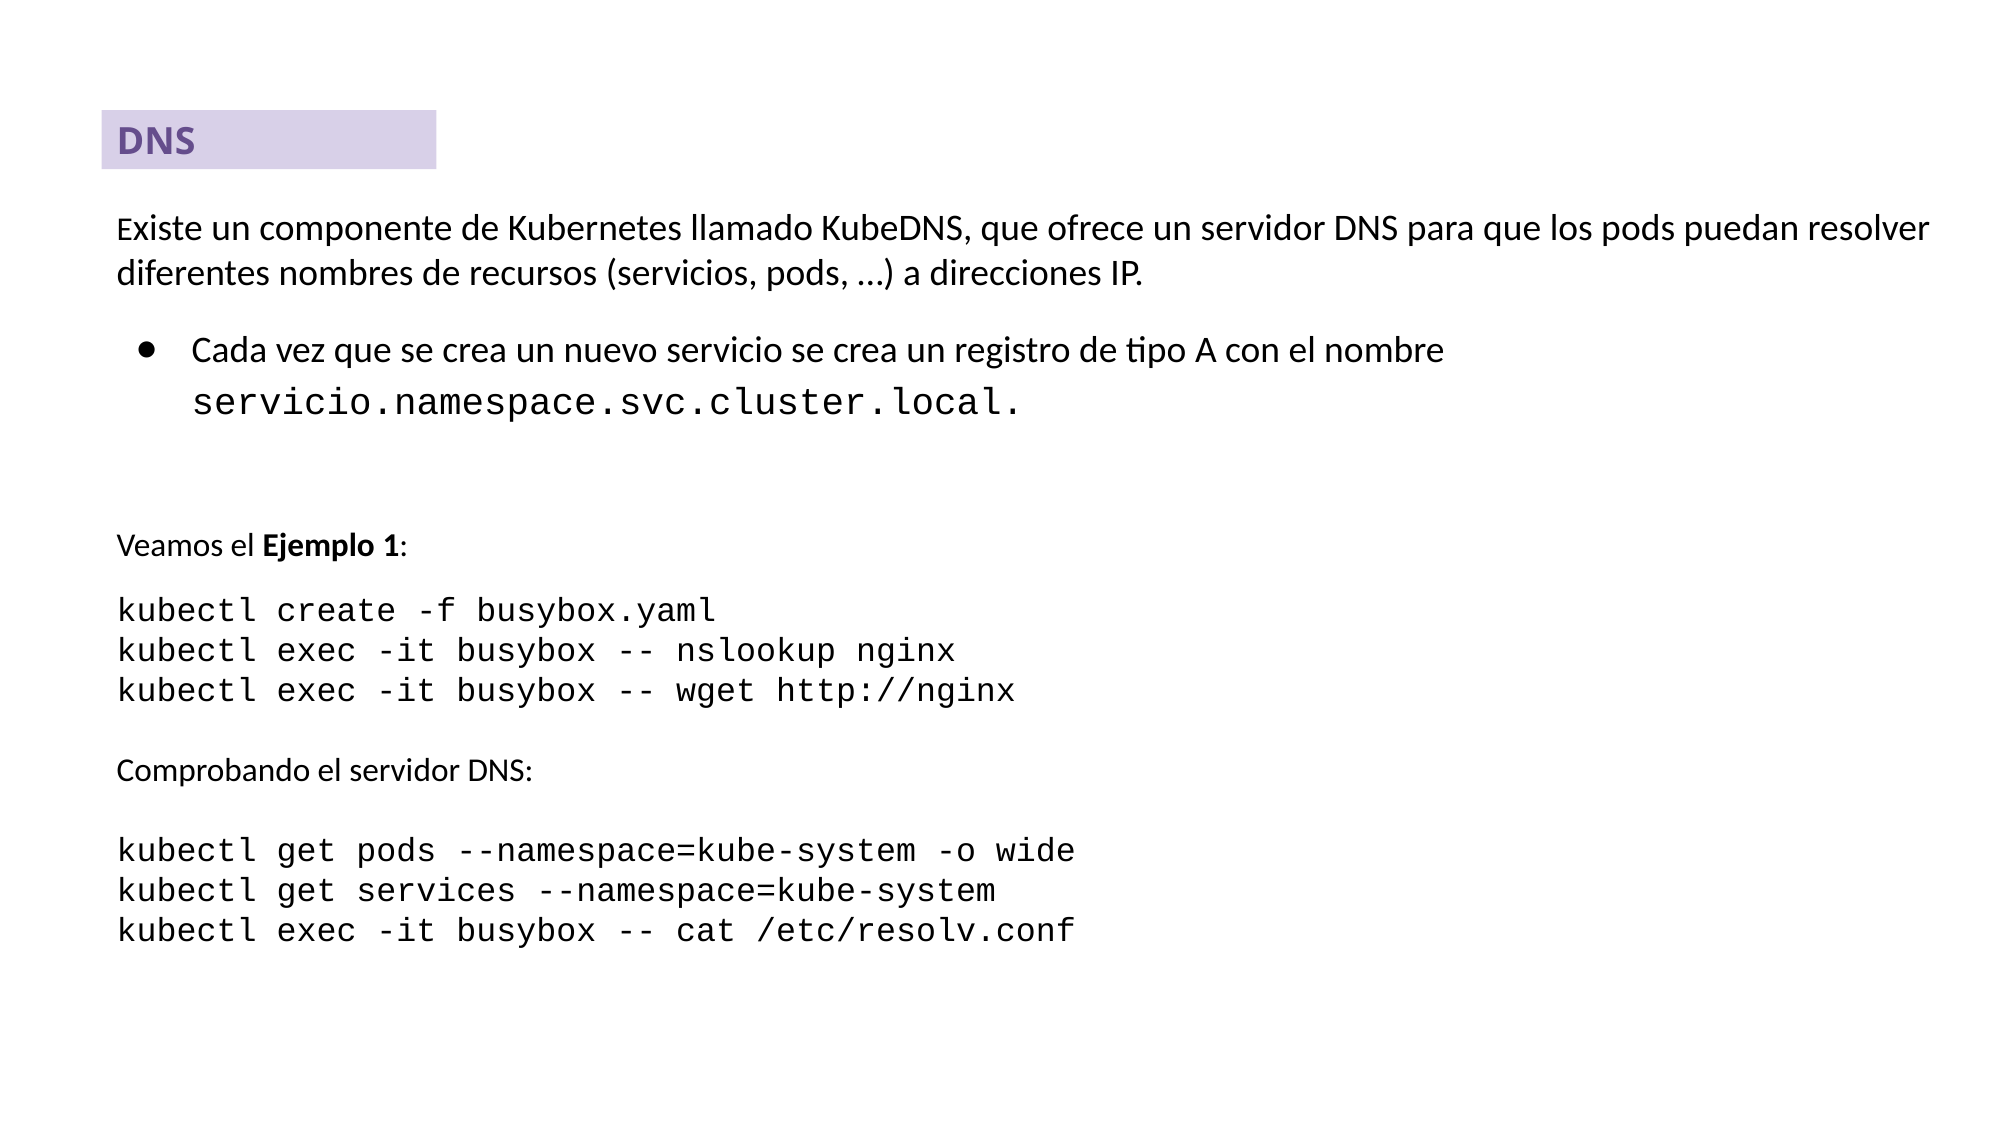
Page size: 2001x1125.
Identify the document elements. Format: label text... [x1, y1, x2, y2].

text_box DNS [101, 110, 437, 170]
text_box Existe un componente de Kubernetes llamado KubeDNS, que ofrece un servidor DNS para que los pods puedan resolver diferentes nombres de recursos (servicios, pods, …) a direcciones IP. Cada vez que se crea un nuevo servicio se crea un registro de tipo A con el nombre servicio.namespace.svc.cluster.local. Veamos el Ejemplo 1: kubectl create -f busybox.yaml kubectl exec -it busybox -- nslookup nginx kubectl exec -it busybox -- wget http://nginx Comprobando el servidor DNS: kubectl get pods --namespace=kube-system -o wide kubectl get services --namespace=kube-system kubectl exec -it busybox -- cat /etc/resolv.conf [101, 195, 1977, 408]
